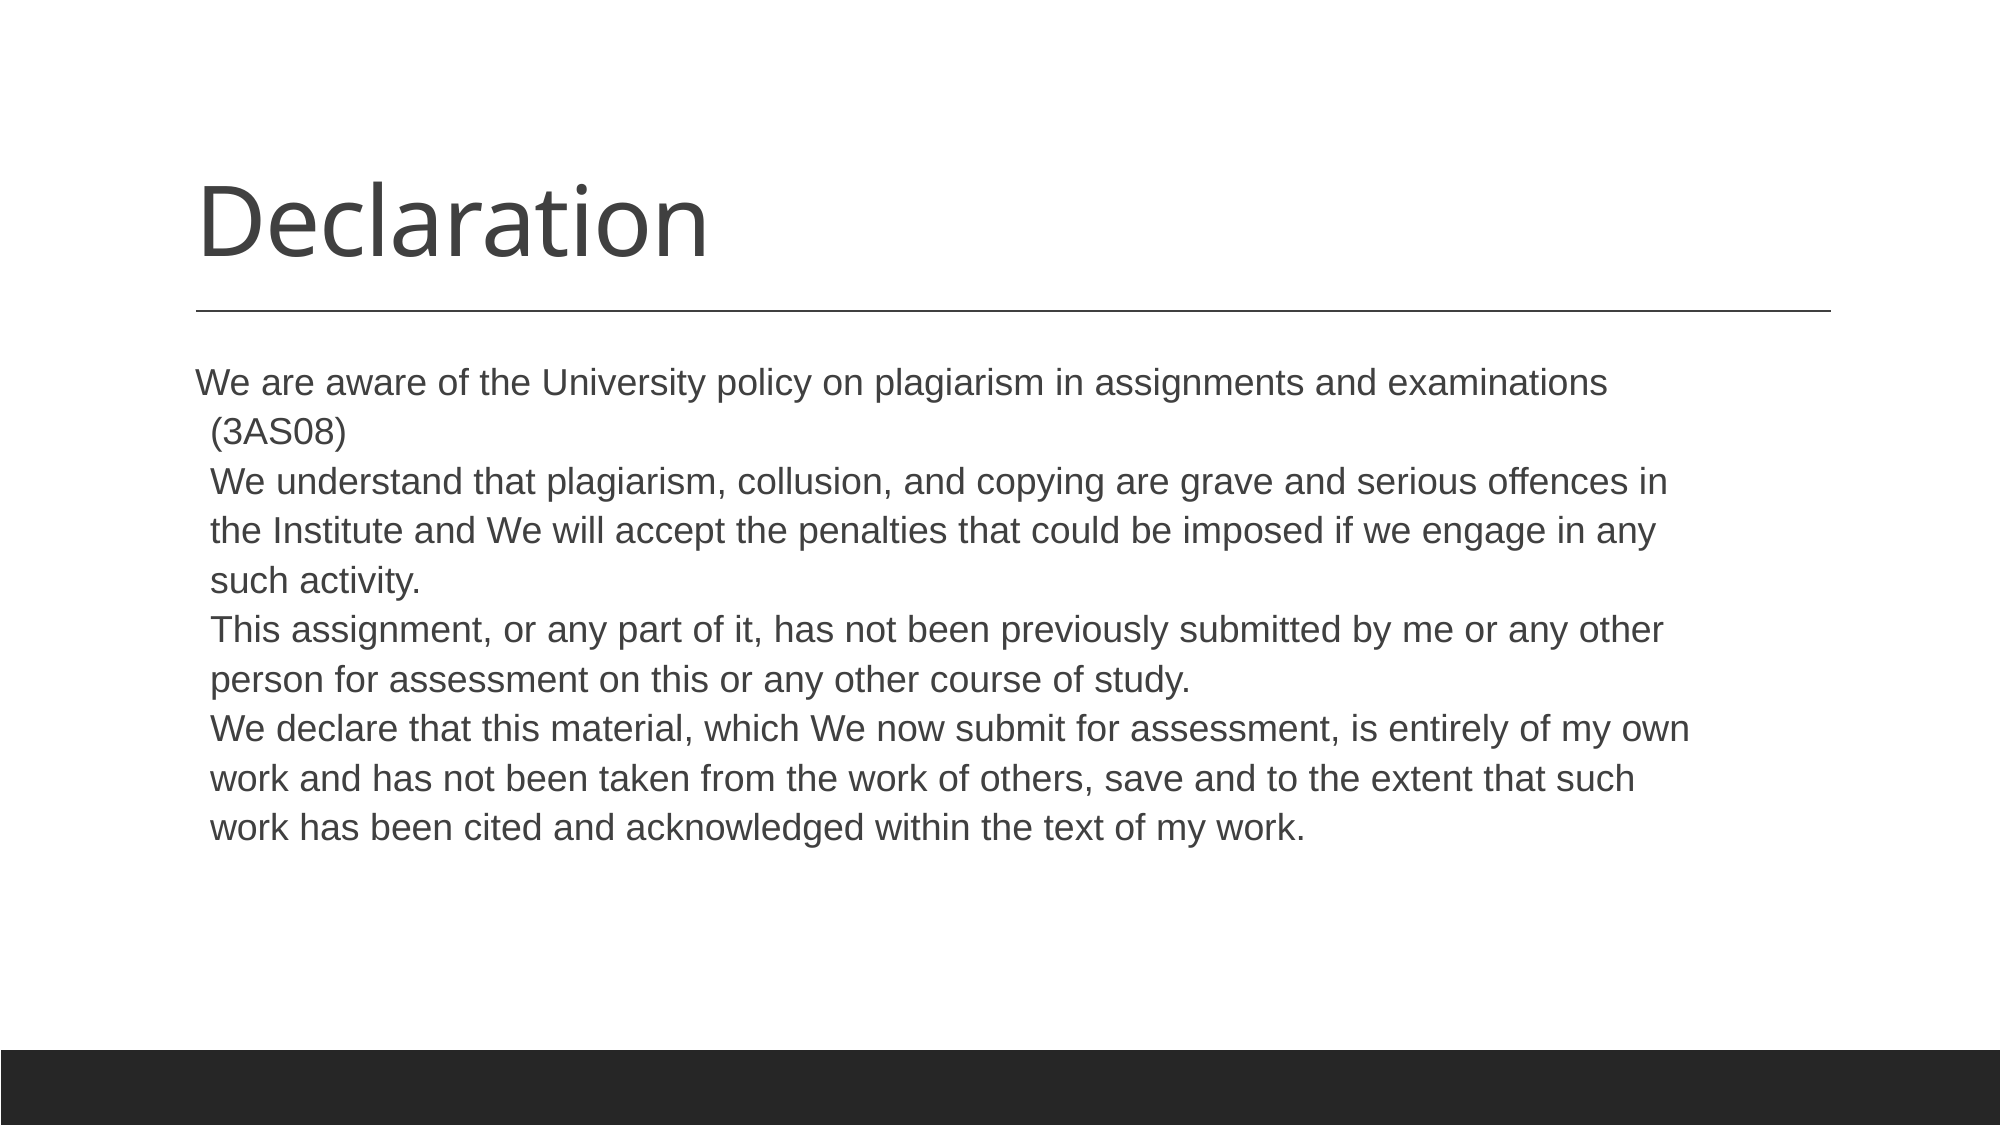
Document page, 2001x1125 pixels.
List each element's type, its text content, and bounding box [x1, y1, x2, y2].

list We are aware of the University policy on plagiarism in assignments and examinations (3AS08) We understand that plagiarism, collusion, and copying are grave and serious offences in the Institute and We will accept the penalties that could be imposed if we engage in any such activity. This assignment, or any part of it, has not been previously submitted by me or any other person for assessment on this or any other course of study. We declare that this material, which We now submit for assessment, is entirely of my own work and has not been taken from the work of others, save and to the extent that such work has been cited and acknowledged within the text of my work. [180, 345, 1831, 963]
title Declaration [180, 47, 1831, 286]
